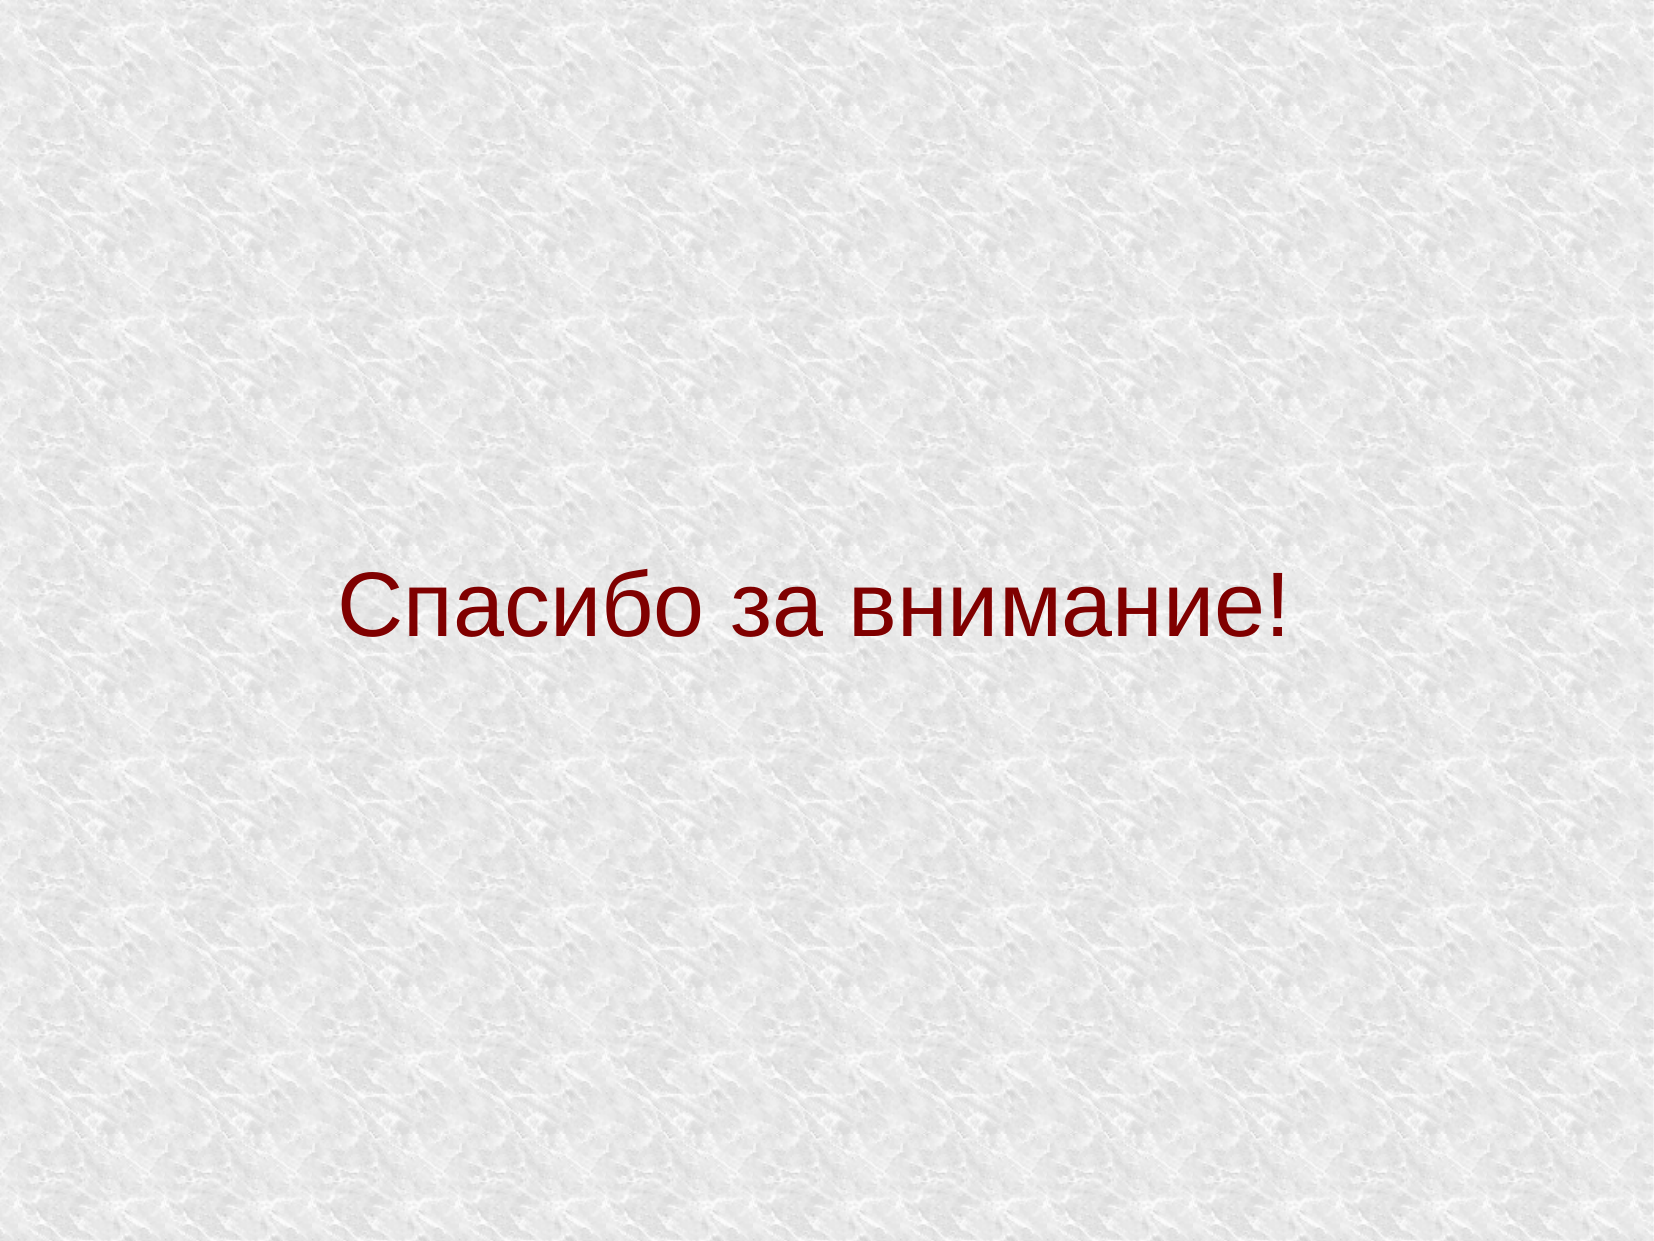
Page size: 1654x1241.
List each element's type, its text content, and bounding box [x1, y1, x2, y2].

picture [0, 0, 1654, 1241]
title Спасибо за внимание! [70, 501, 1559, 709]
